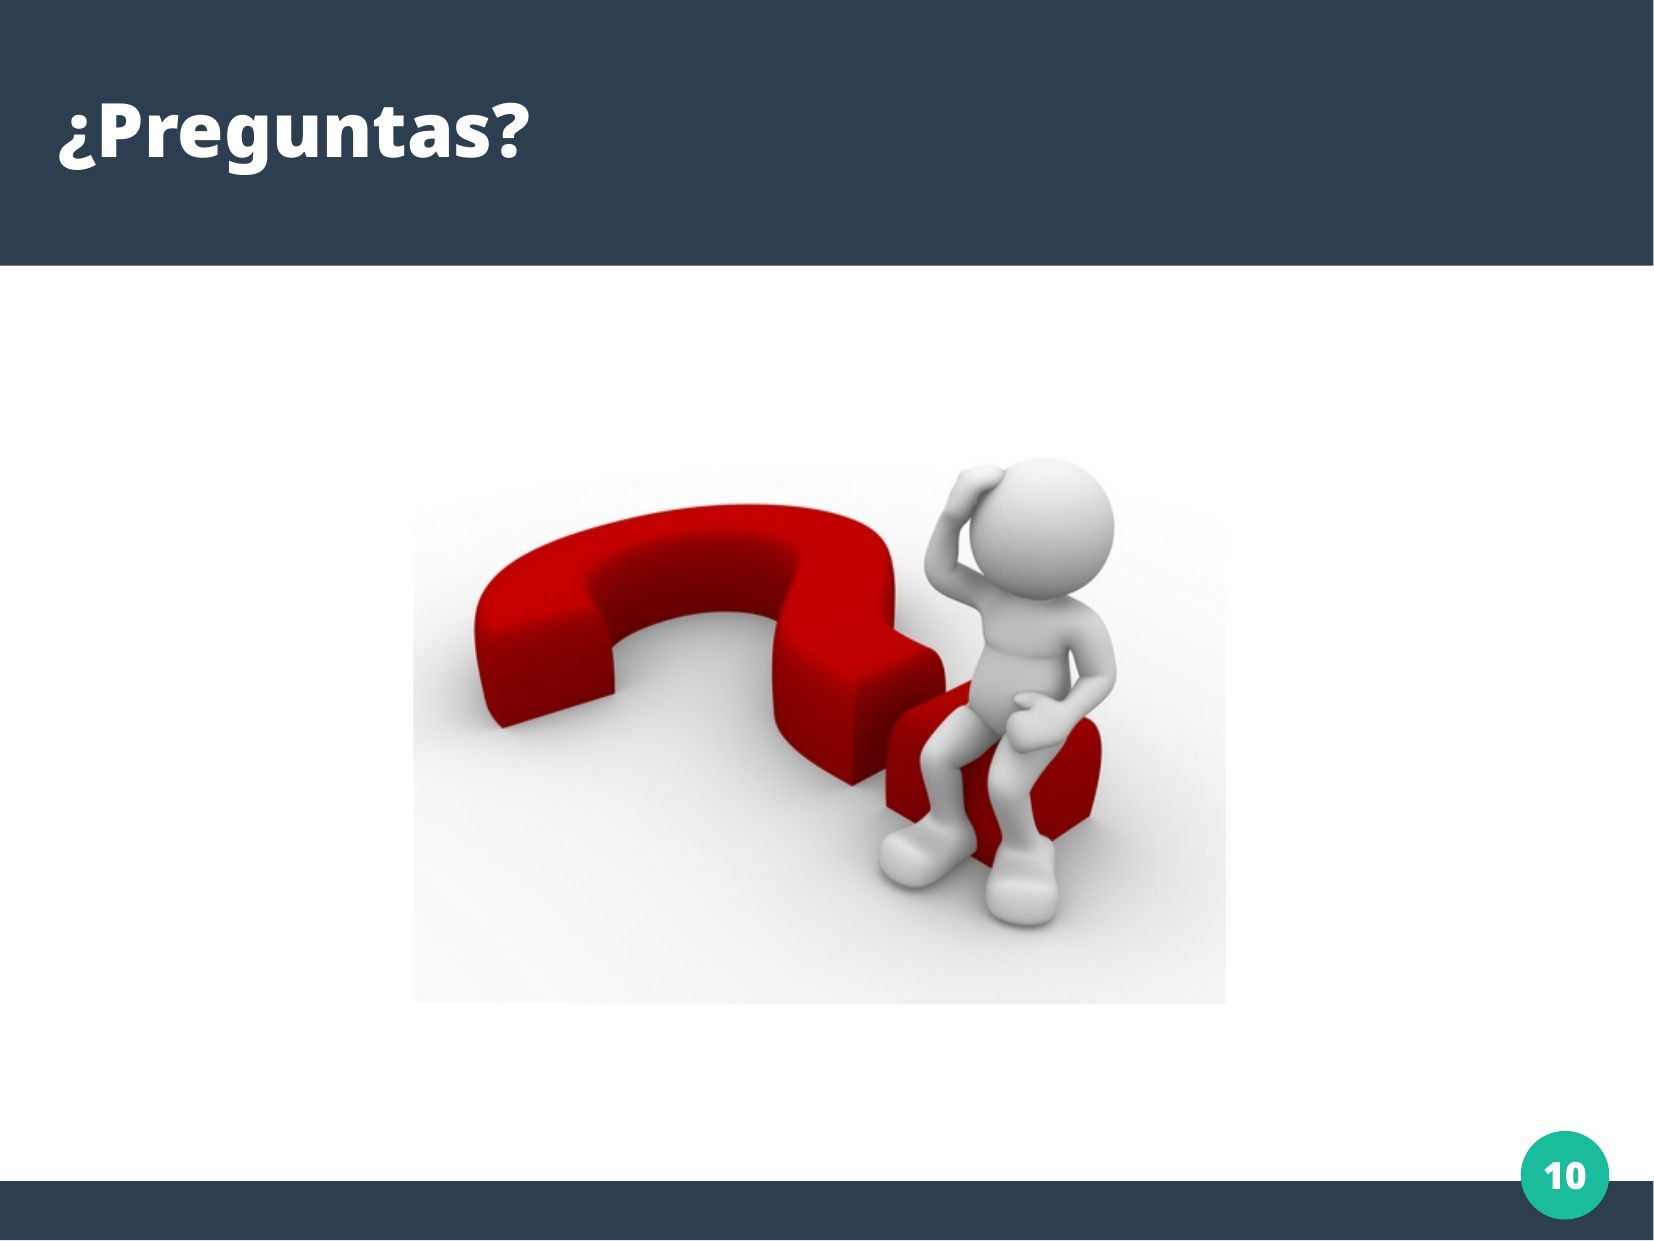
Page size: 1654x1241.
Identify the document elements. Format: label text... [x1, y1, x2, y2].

picture [413, 442, 1226, 1004]
title ¿Preguntas? [59, 49, 1595, 207]
